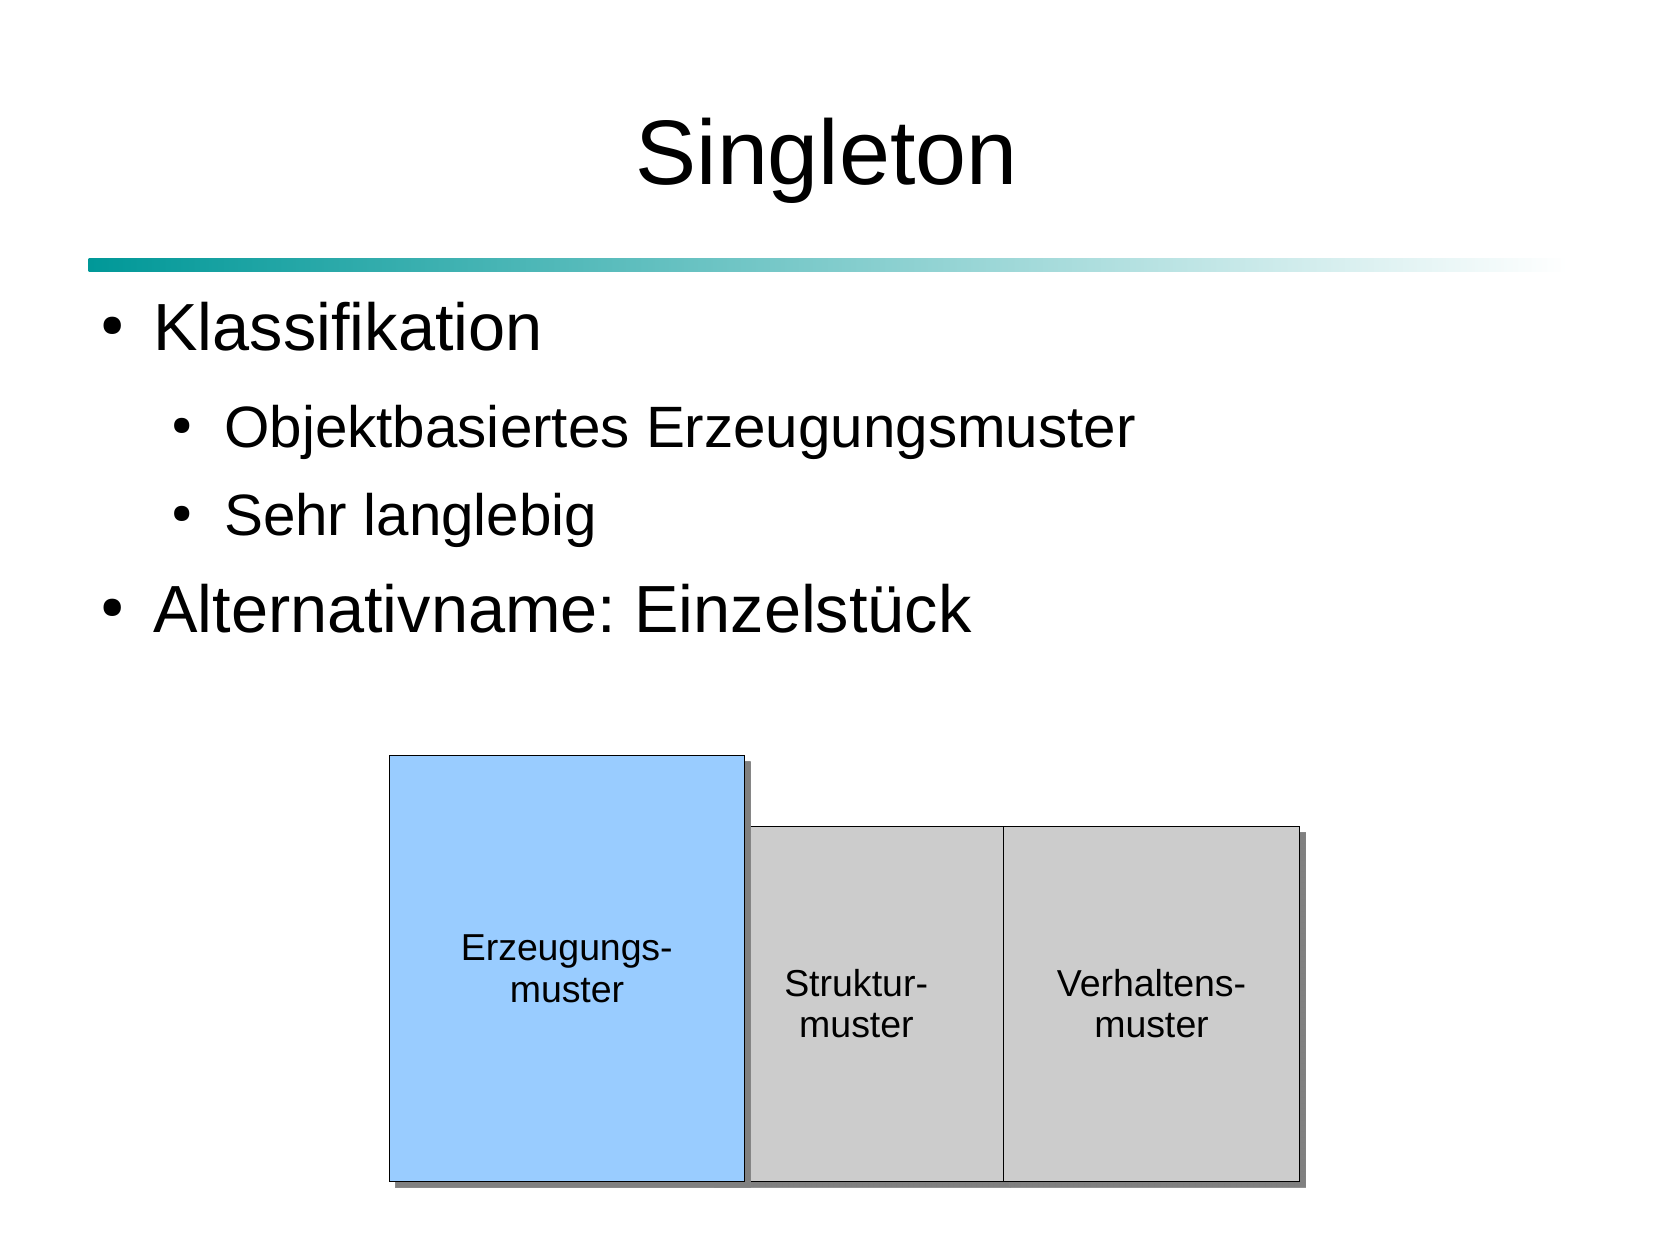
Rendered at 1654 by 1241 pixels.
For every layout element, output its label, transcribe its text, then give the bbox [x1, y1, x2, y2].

text_box Verhaltens- muster [1003, 826, 1300, 1182]
text_box Erzeugungs- muster [389, 755, 745, 1182]
title Singleton [82, 49, 1571, 257]
list Klassifikation Objektbasiertes Erzeugungsmuster Sehr langlebig Alternativname: Einzelstück [82, 290, 1571, 1094]
text_box Struktur- muster [745, 826, 1003, 1182]
